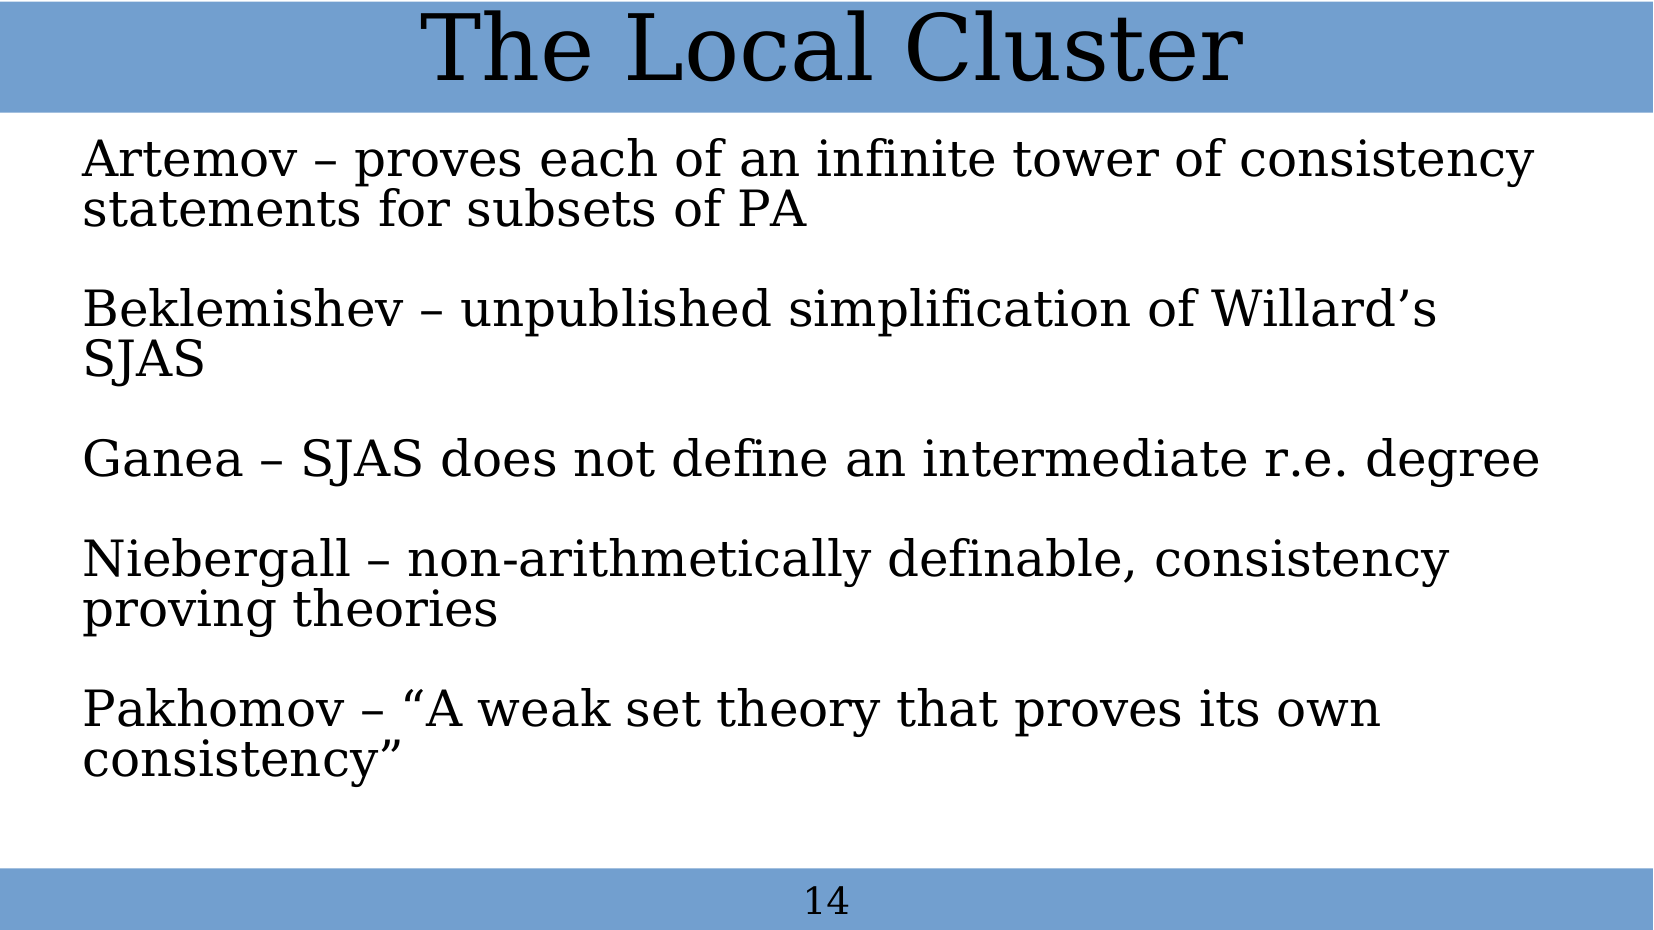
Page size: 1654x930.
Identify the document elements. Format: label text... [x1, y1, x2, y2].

text_box 14 [770, 877, 883, 930]
subtitle Artemov – proves each of an infinite tower of consistency statements for subsets of PA Beklemishev – unpublished simplification of Willard’s SJAS Ganea – SJAS does not define an intermediate r.e. degree Niebergall – non-arithmetically definable, consistency proving theories Pakhomov – “A weak set theory that proves its own consistency” [82, 137, 1571, 838]
title [0, 1, 1653, 113]
text_box [0, 868, 1653, 930]
text_box The Local Cluster [167, 0, 1498, 107]
